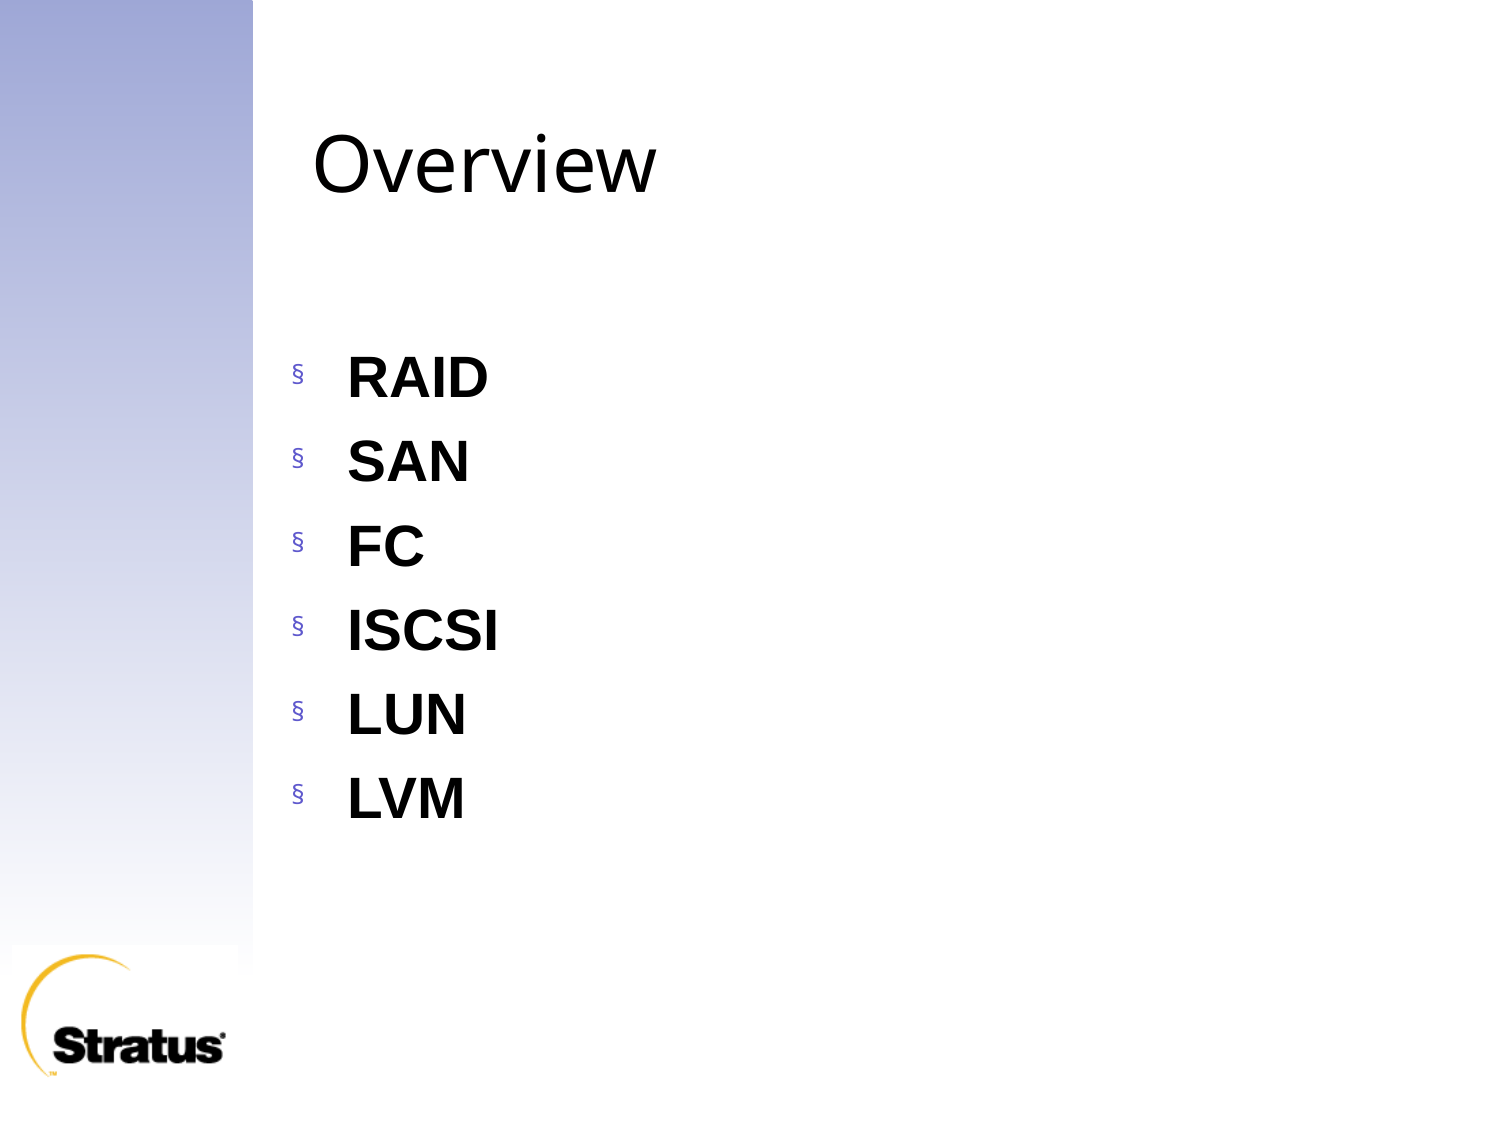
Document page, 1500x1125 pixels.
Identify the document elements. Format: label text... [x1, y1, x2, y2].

list RAID SAN FC ISCSI LUN LVM [276, 240, 1477, 916]
picture [12, 945, 238, 1088]
title Overview [296, 108, 1447, 240]
